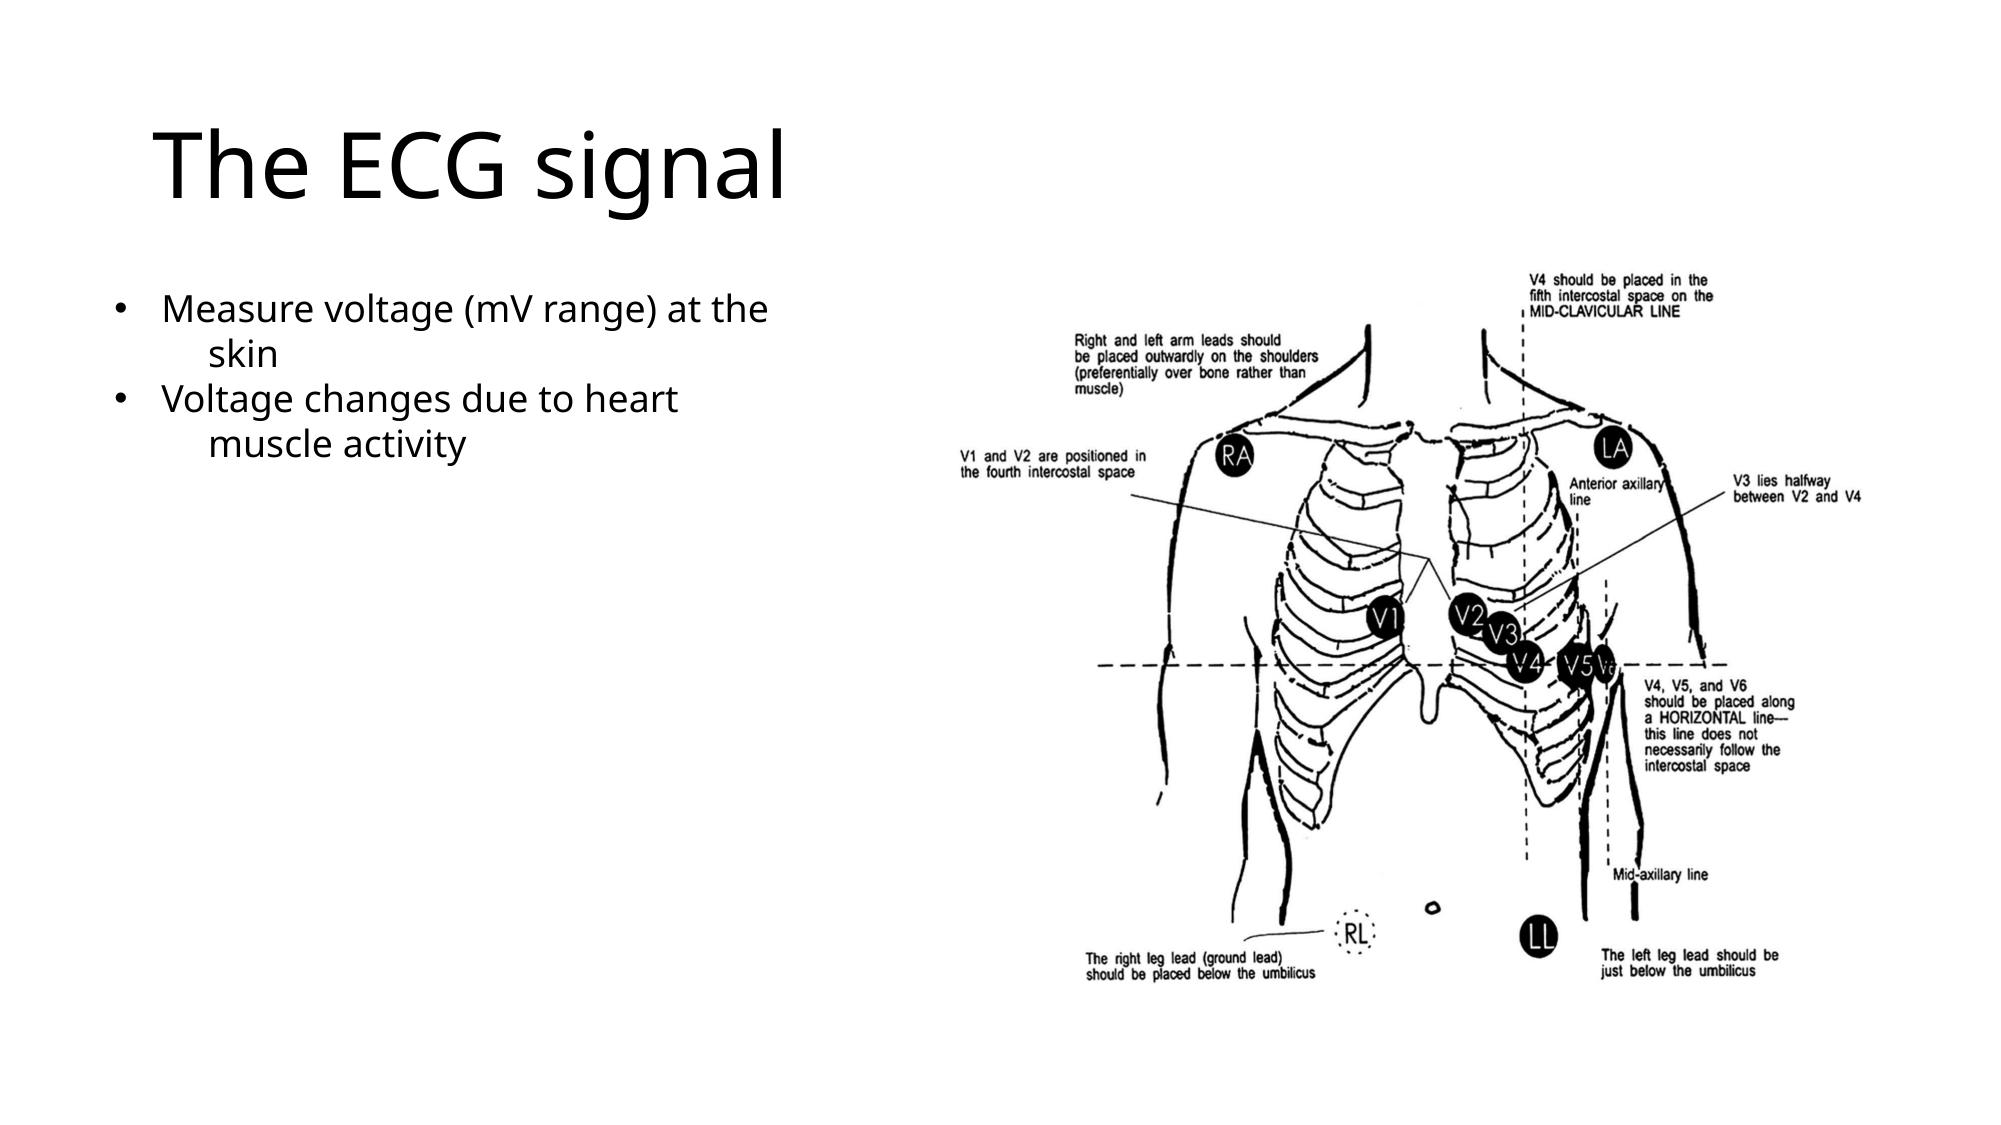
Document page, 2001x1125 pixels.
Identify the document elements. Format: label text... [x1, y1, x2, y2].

text_box Measure voltage (mV range) at the skin Voltage changes due to heart muscle activity [99, 277, 813, 520]
title The ECG signal [137, 59, 1863, 278]
picture [957, 270, 1863, 985]
